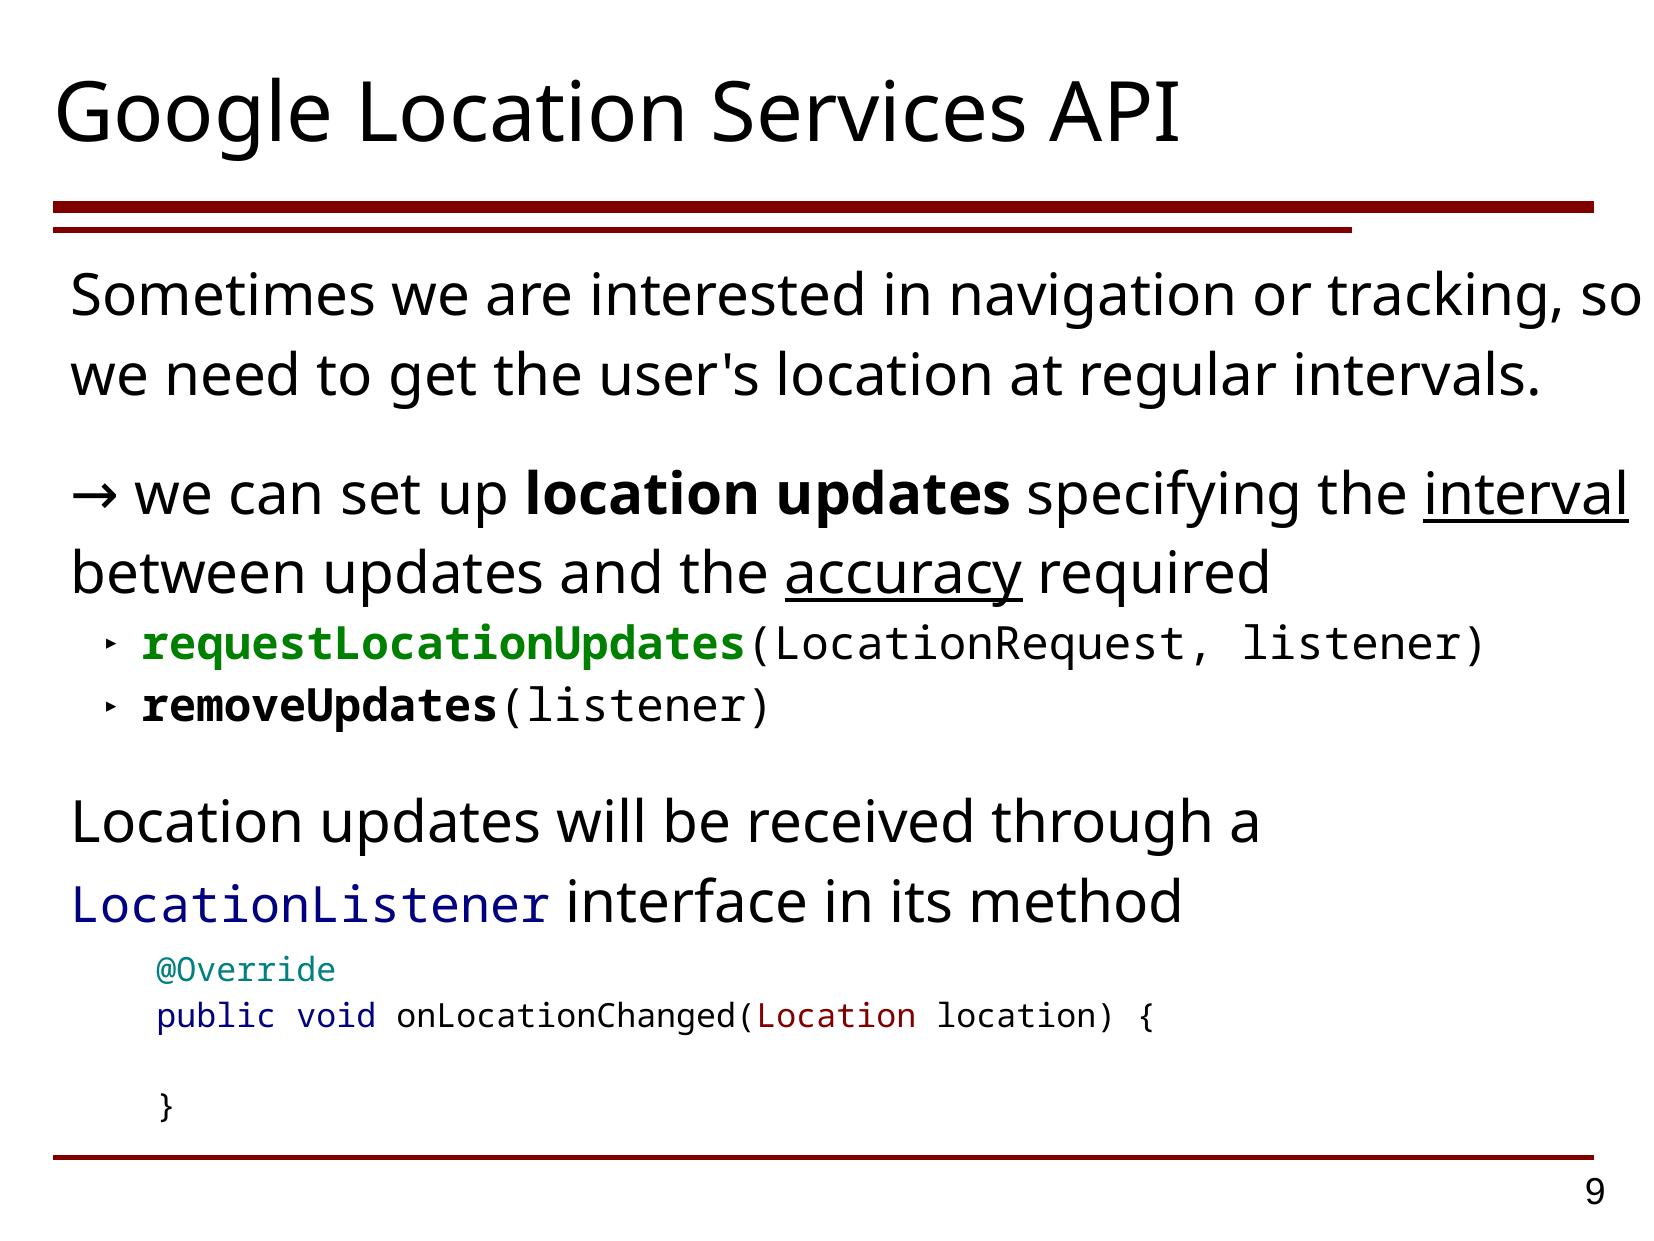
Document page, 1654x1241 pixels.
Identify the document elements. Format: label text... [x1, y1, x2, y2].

text_box Sometimes we are interested in navigation or tracking, so we need to get the user's location at regular intervals. → we can set up location updates specifying the interval between updates and the accuracy required requestLocationUpdates(LocationRequest, listener) removeUpdates(listener) Location updates will be received through a LocationListener interface in its method [55, 246, 1584, 928]
text_box <número> [35, 1163, 1654, 1221]
text_box @Override public void onLocationChanged(Location location) { } [141, 938, 1648, 1120]
subtitle Google Location Services API [53, 48, 1542, 172]
